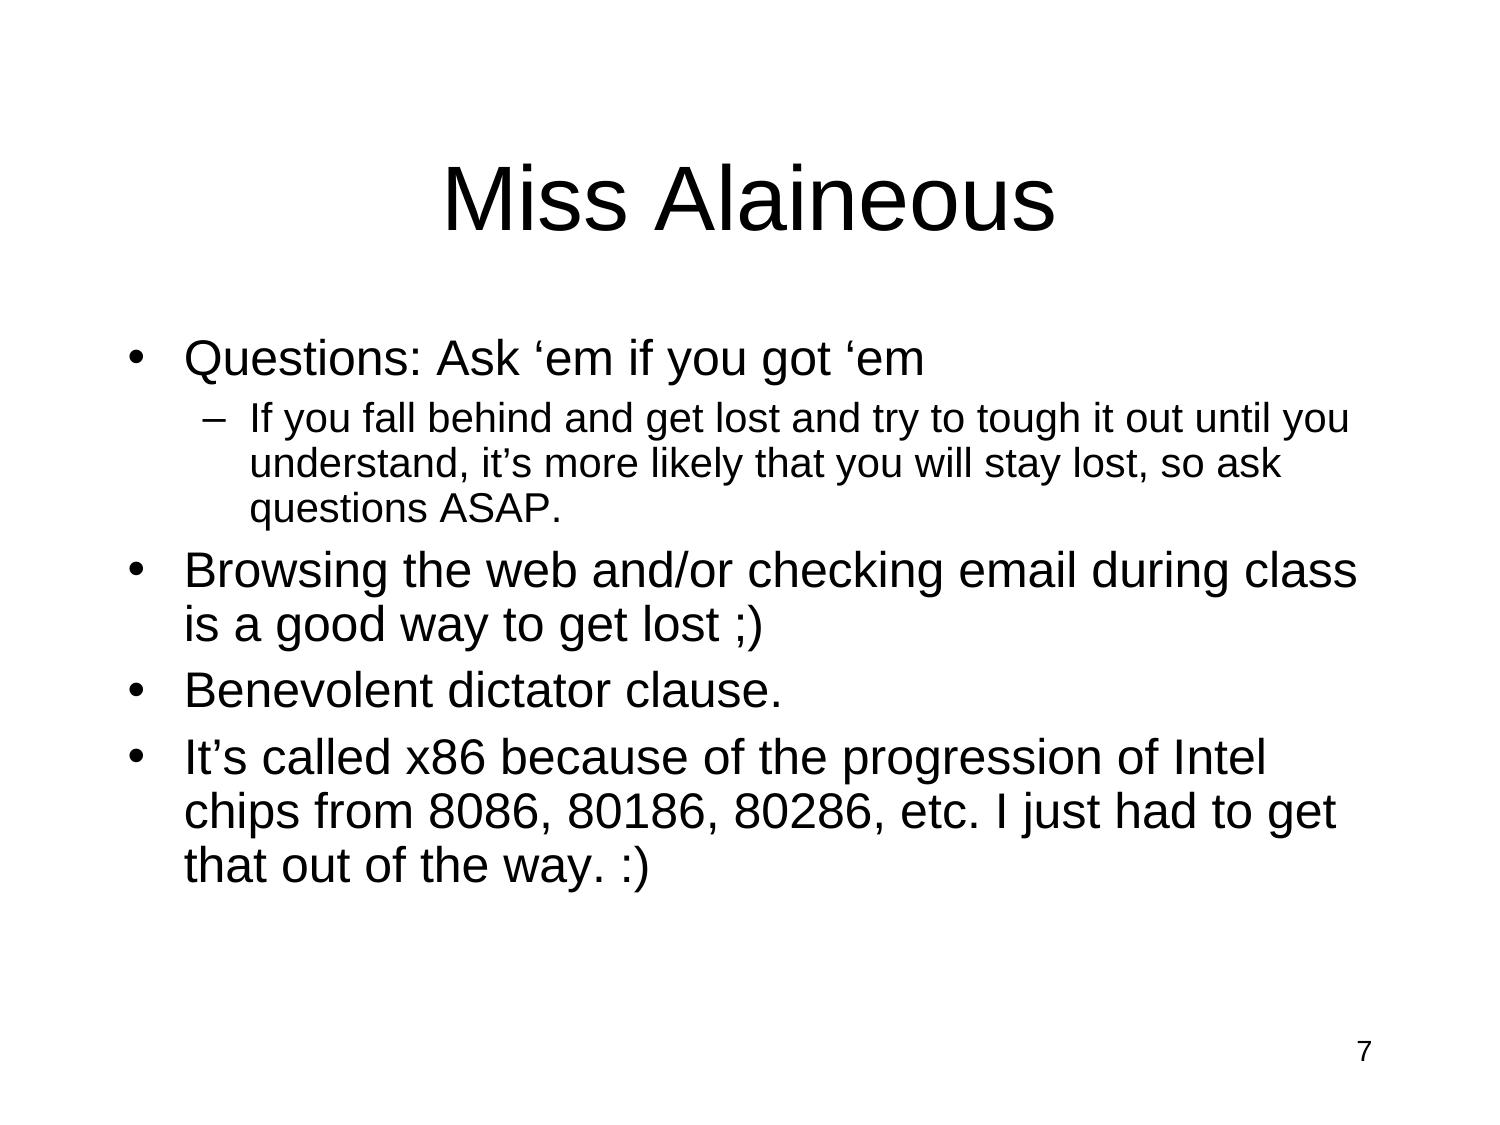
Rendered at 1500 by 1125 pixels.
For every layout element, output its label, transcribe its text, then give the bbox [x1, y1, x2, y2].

text_box <number> [1074, 1025, 1388, 1101]
title Miss Alaineous [112, 99, 1388, 288]
list Questions: Ask ‘em if you got ‘em If you fall behind and get lost and try to tough it out until you understand, it’s more likely that you will stay lost, so ask questions ASAP. Browsing the web and/or checking email during class is a good way to get lost ;) Benevolent dictator clause. It’s called x86 because of the progression of Intel chips from 8086, 80186, 80286, etc. I just had to get that out of the way. :) [112, 324, 1388, 1001]
